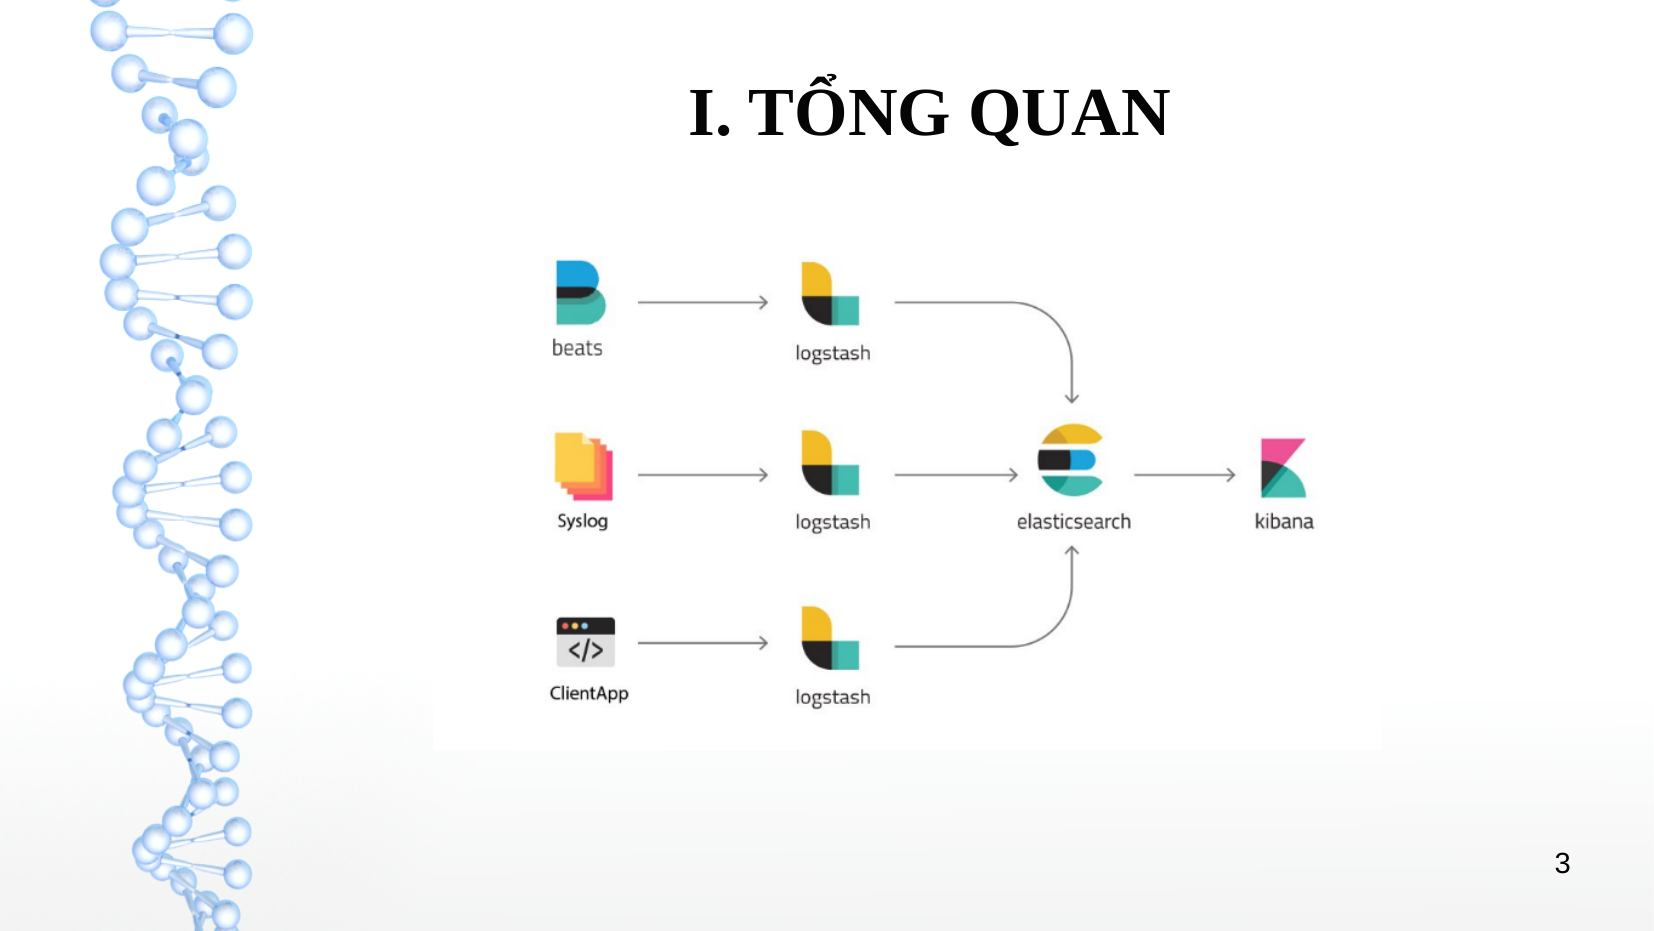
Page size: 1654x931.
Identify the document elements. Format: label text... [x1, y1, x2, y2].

picture [0, 0, 1654, 931]
title I. TỔNG QUAN [265, 35, 1595, 189]
